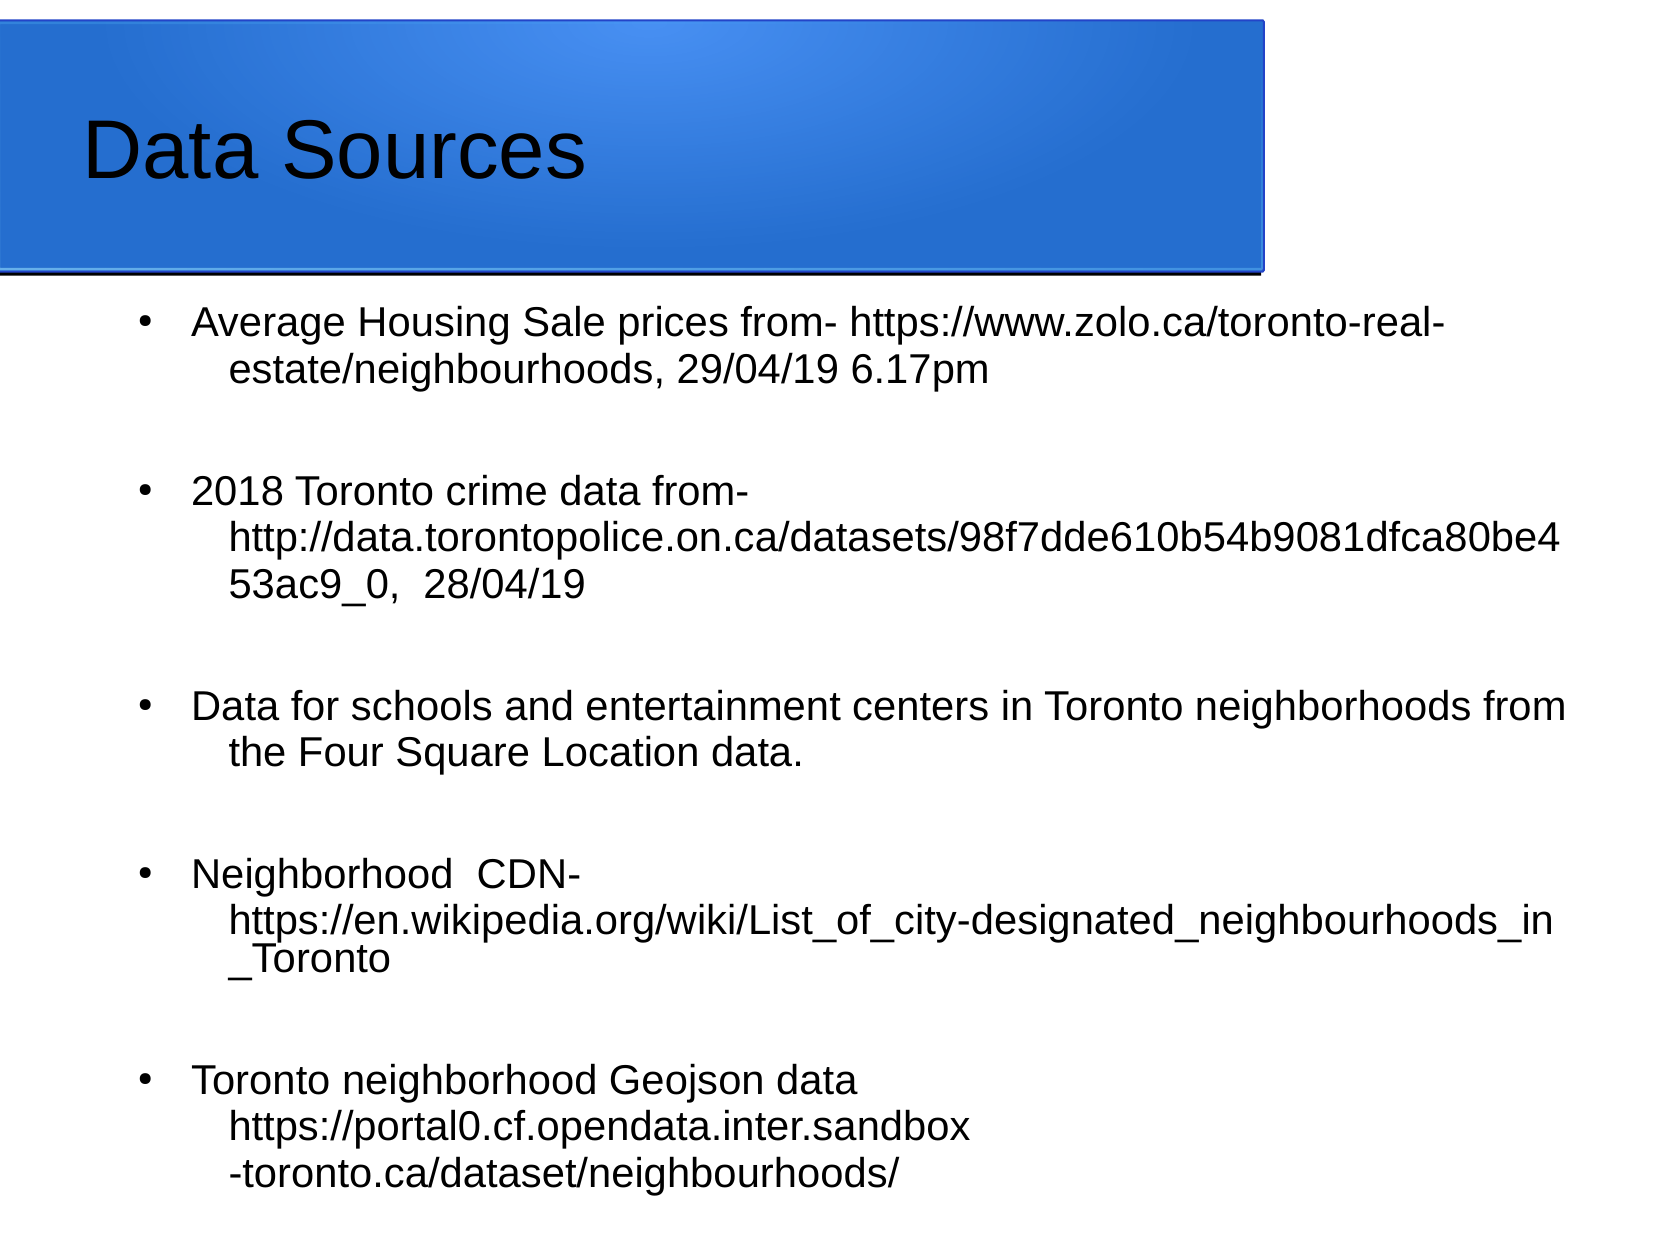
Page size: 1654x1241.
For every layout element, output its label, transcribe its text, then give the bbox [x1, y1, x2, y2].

title Data Sources [82, 47, 1235, 252]
list Average Housing Sale prices from- https://www.zolo.ca/toronto-real-estate/neighbourhoods, 29/04/19 6.17pm 2018 Toronto crime data from- http://data.torontopolice.on.ca/datasets/98f7dde610b54b9081dfca80be453ac9_0, 28/04/19 Data for schools and entertainment centers in Toronto neighborhoods from the Four Square Location data. Neighborhood CDN- https://en.wikipedia.org/wiki/List_of_city-designated_neighbourhoods_in_Toronto Toronto neighborhood Geojson data https://portal0.cf.opendata.inter.sandbox-toronto.ca/dataset/neighbourhoods/ [82, 299, 1571, 1186]
